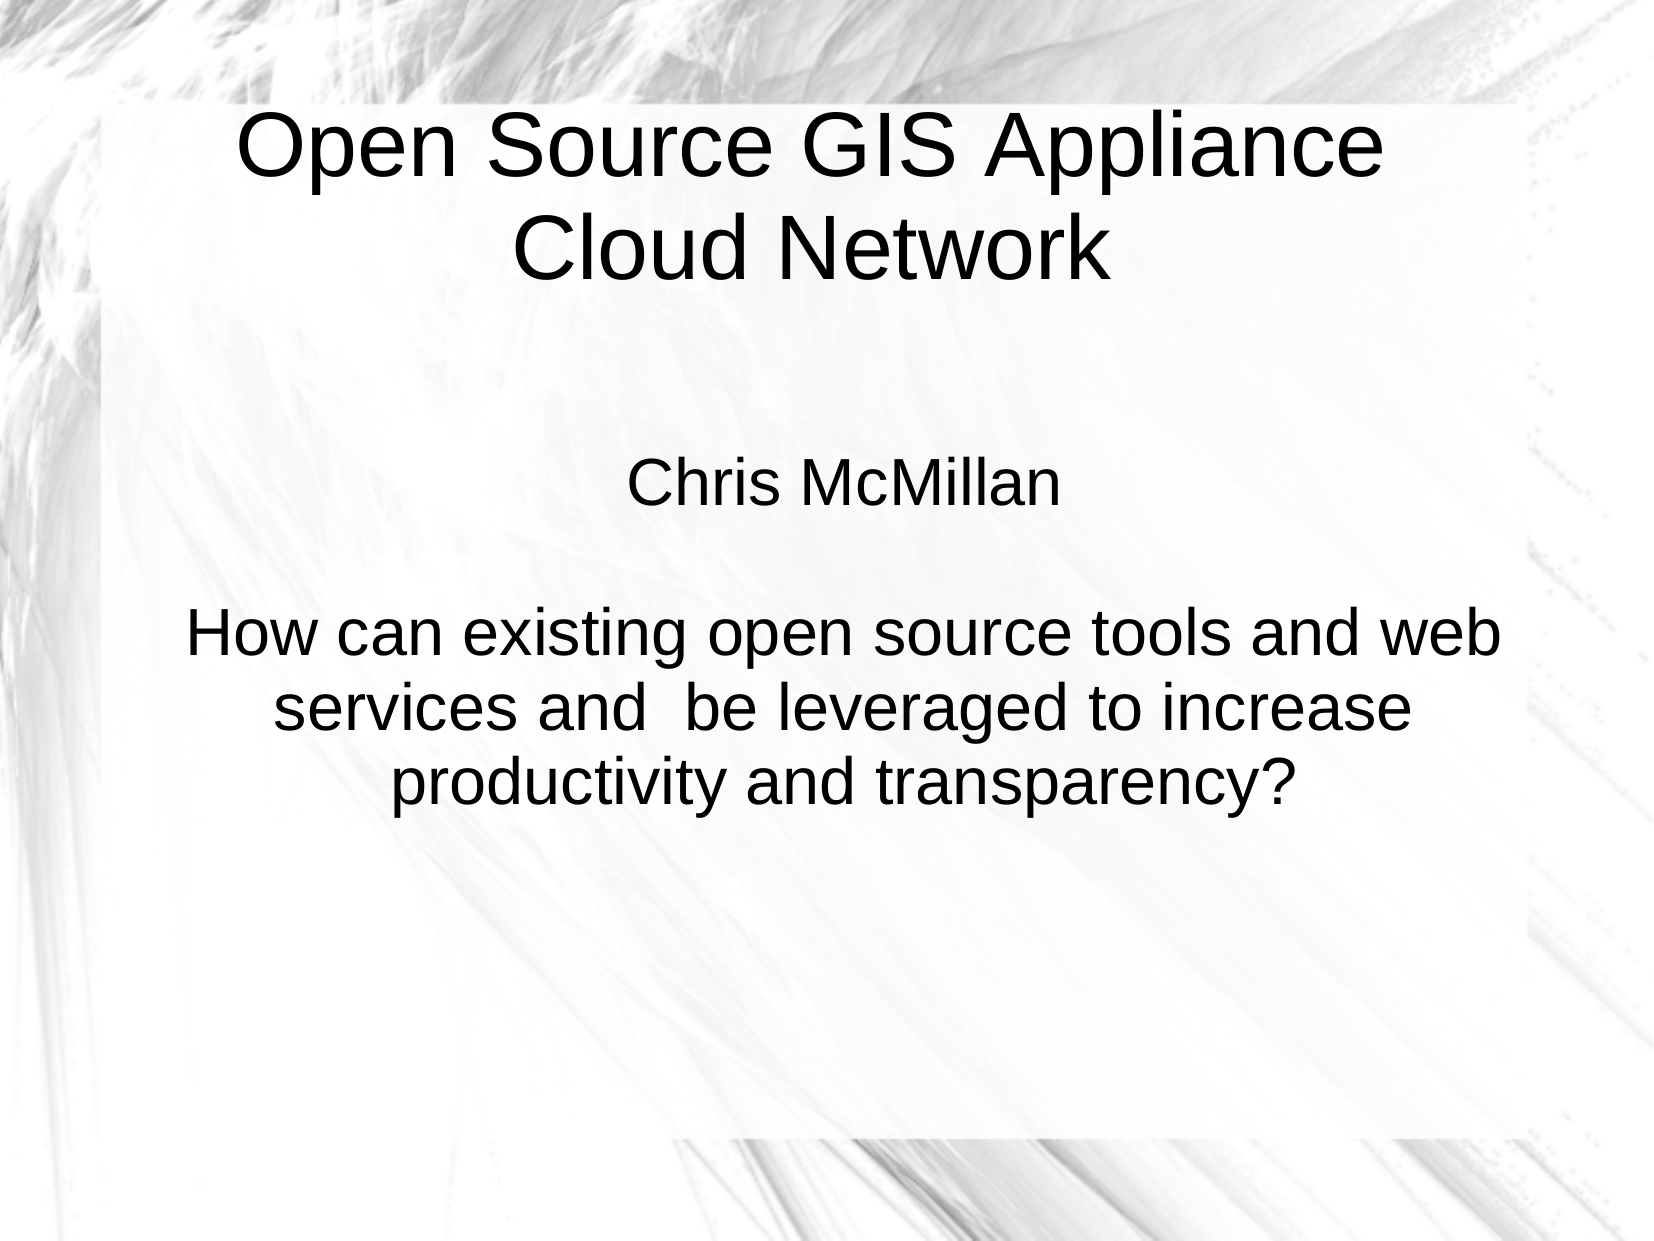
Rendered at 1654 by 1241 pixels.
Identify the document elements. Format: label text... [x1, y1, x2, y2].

picture [0, 0, 1654, 1241]
subtitle Chris McMillan How can existing open source tools and web services and be leveraged to increase productivity and transparency? [118, 319, 1571, 945]
title Open Source GIS Appliance Cloud Network [118, 93, 1506, 299]
